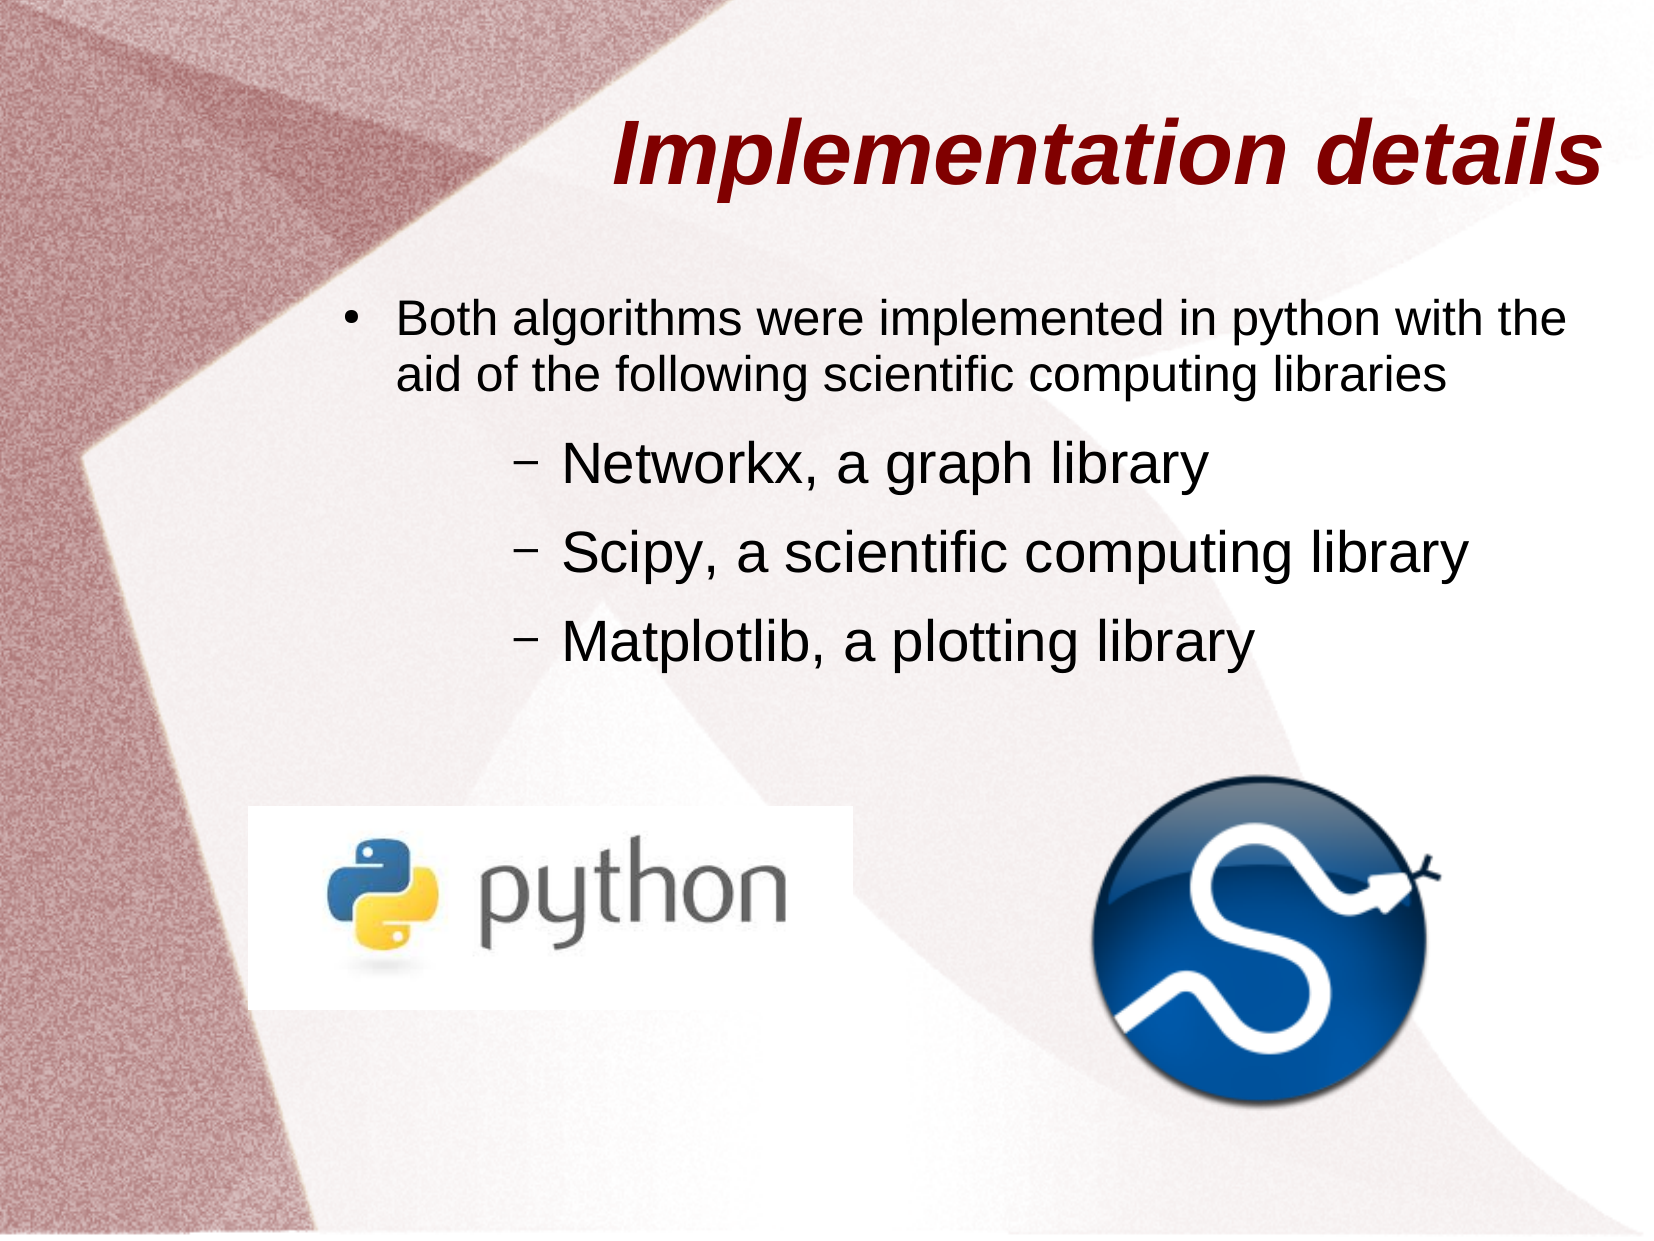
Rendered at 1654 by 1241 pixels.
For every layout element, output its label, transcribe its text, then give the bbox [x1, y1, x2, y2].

picture [0, 0, 1654, 1241]
title Implementation details [596, 49, 1607, 257]
list Both algorithms were implemented in python with the aid of the following scientific computing libraries Networkx, a graph library Scipy, a scientific computing library Matplotlib, a plotting library [324, 290, 1601, 1010]
